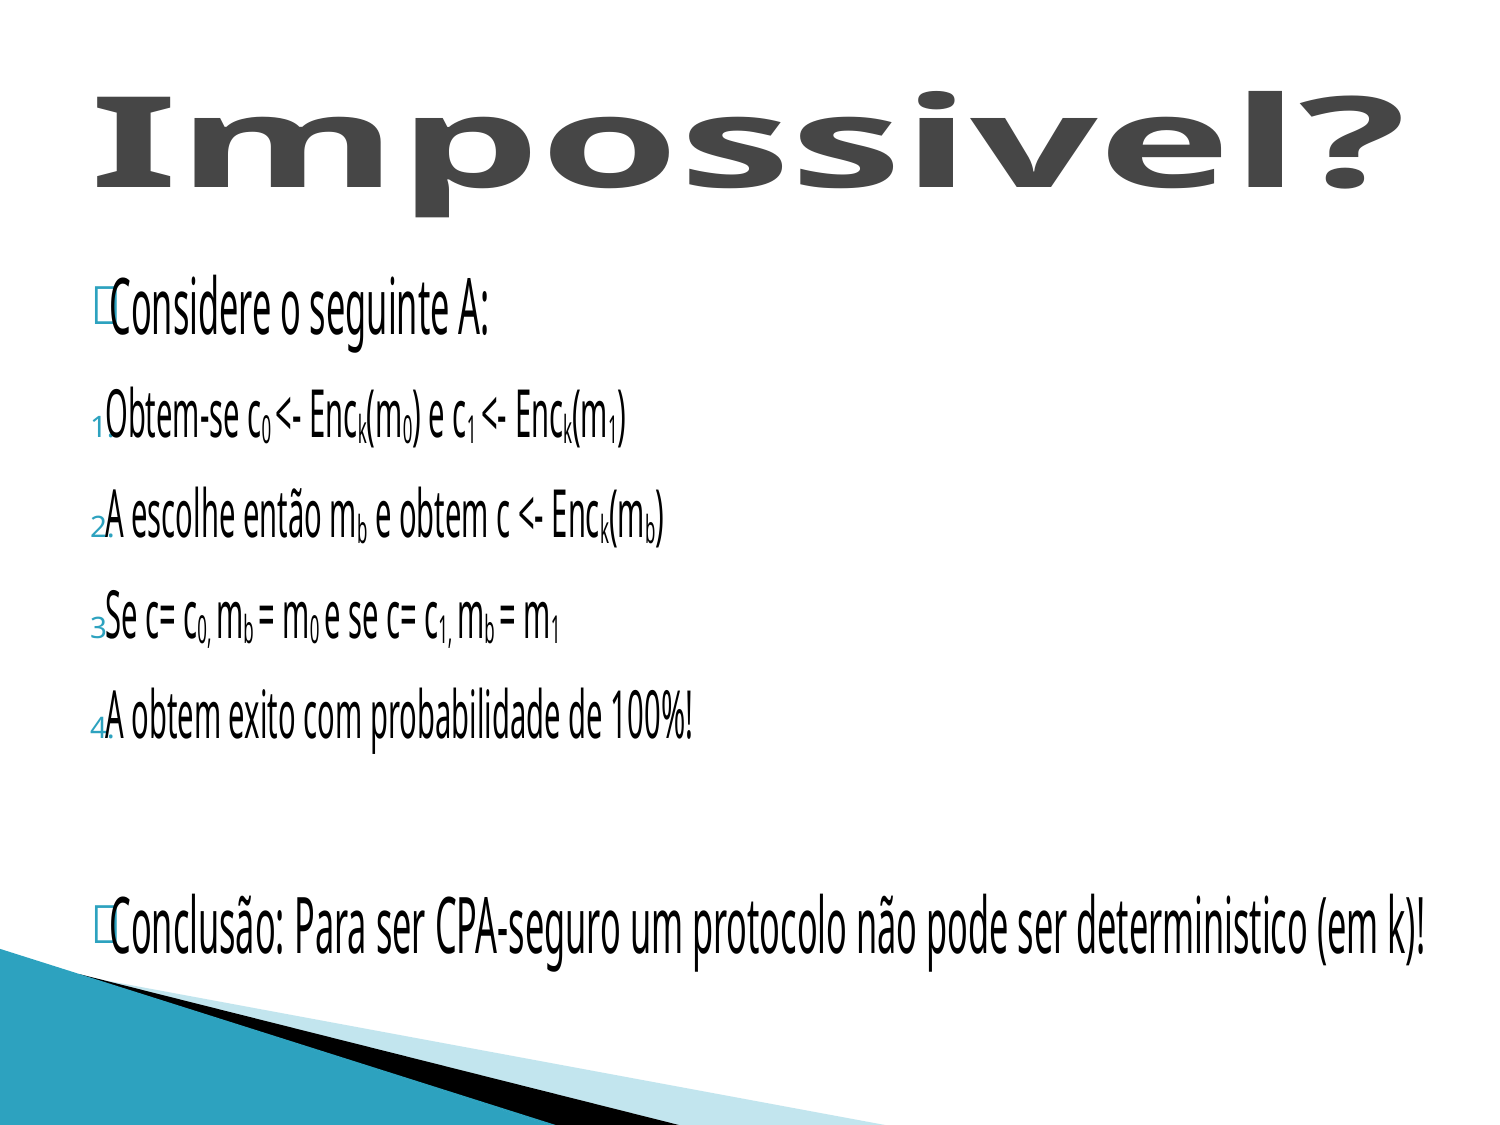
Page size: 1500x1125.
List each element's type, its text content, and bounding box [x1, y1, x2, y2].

list Considere o seguinte A: Obtem-se c0 <- Enck(m0) e c1 <- Enck(m1) A escolhe então mb e obtem c <- Enck(mb) Se c= c0, mb = m0 e se c= c1, mb = m1 A obtem exito com probabilidade de 100%! Conclusão: Para ser CPA-seguro um protocolo não pode ser deterministico (em k)! [75, 243, 1426, 986]
title Impossivel? [75, 45, 1426, 233]
